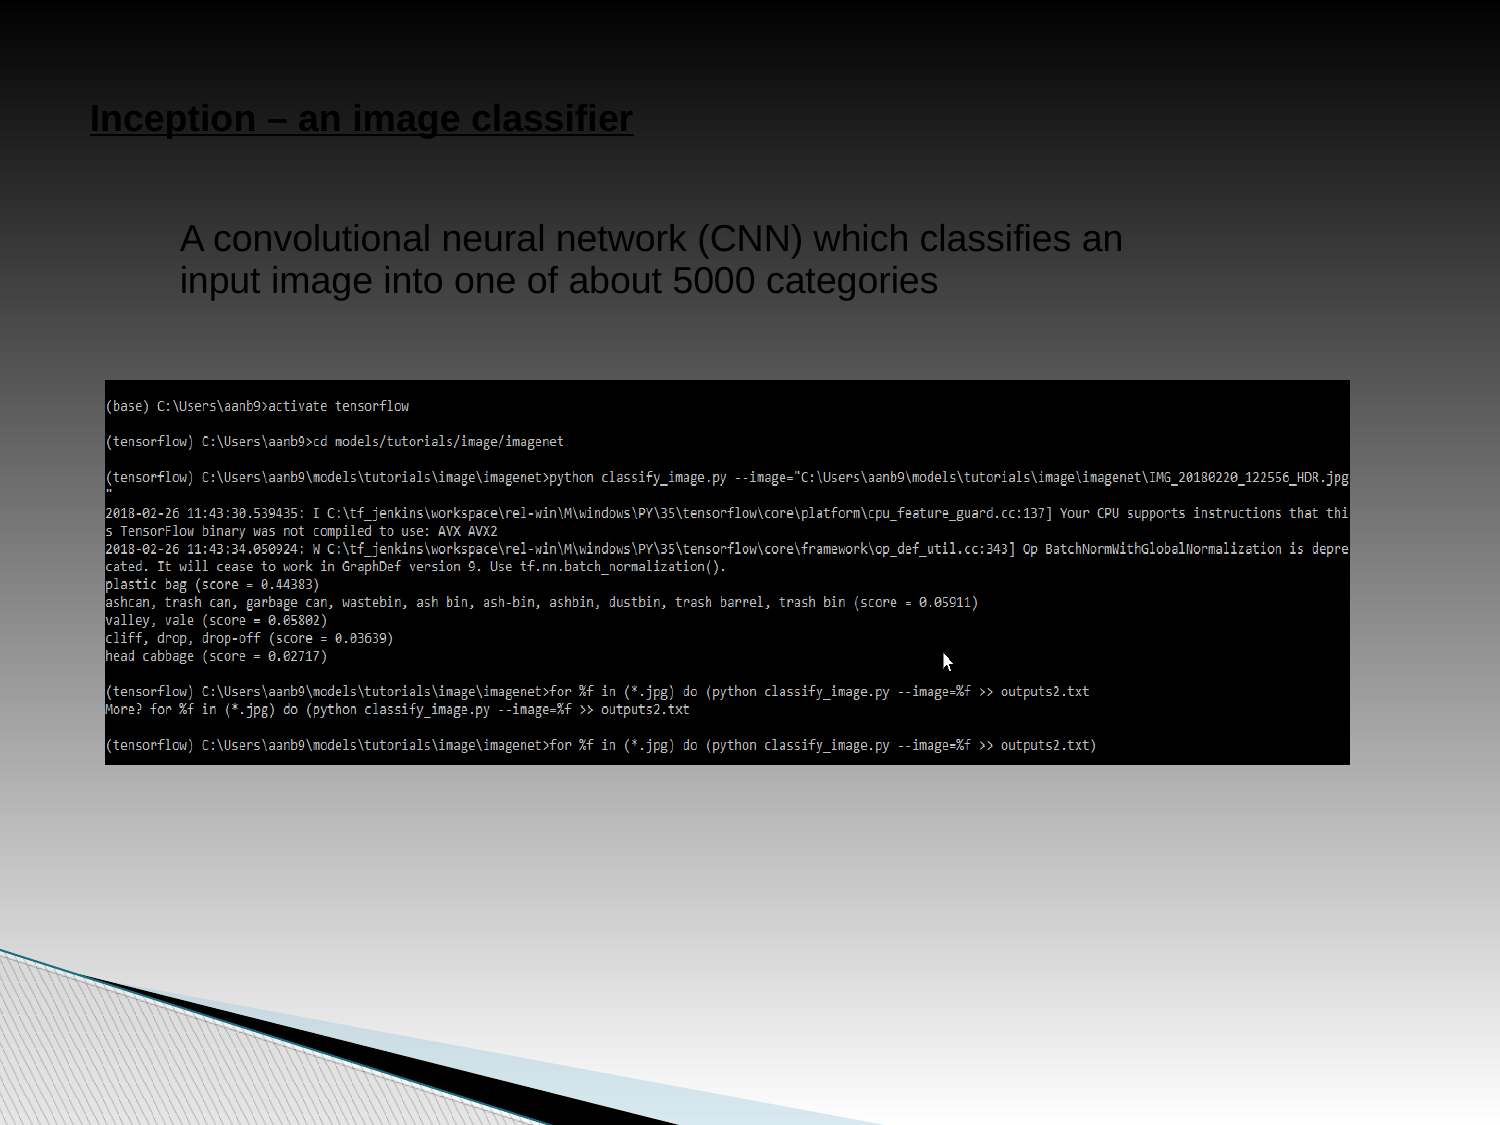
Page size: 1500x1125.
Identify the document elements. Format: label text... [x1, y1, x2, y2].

picture [105, 380, 1350, 766]
text_box A convolutional neural network (CNN) which classifies an input image into one of about 5000 categories [165, 210, 1201, 380]
text_box Inception – an image classifier [75, 90, 1381, 147]
